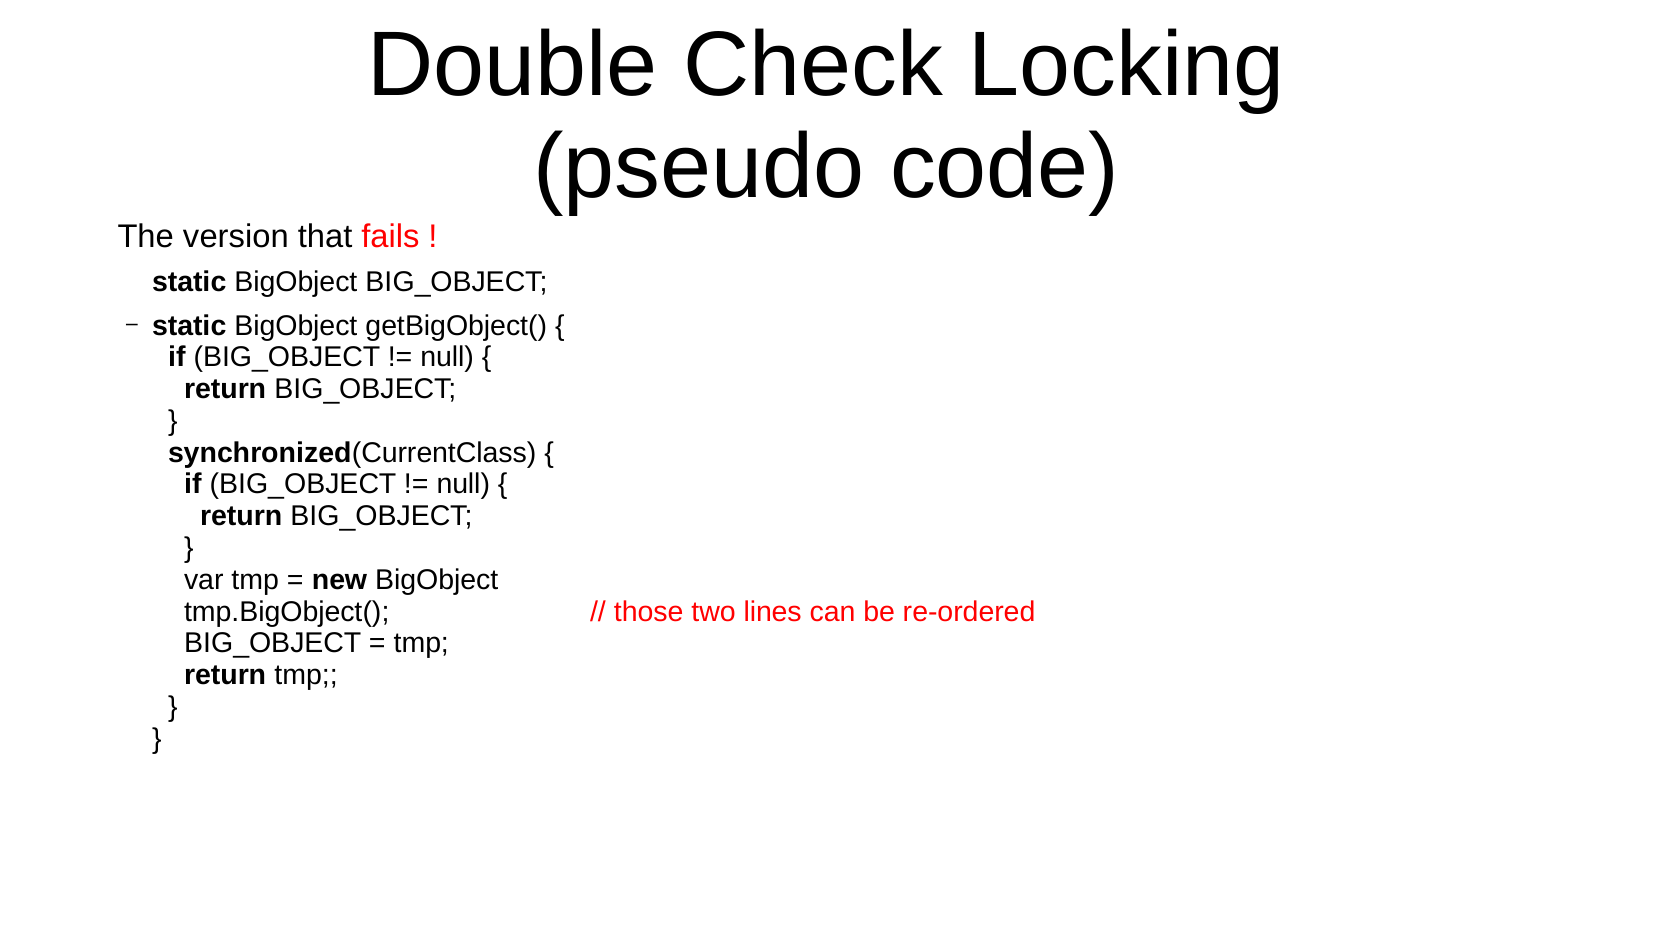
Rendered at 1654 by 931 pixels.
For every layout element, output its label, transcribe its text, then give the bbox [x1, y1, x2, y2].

title Double Check Locking (pseudo code) [82, 12, 1571, 217]
list The version that fails ! static BigObject BIG_OBJECT; static BigObject getBigObject() { if (BIG_OBJECT != null) { return BIG_OBJECT; } synchronized(CurrentClass) { if (BIG_OBJECT != null) { return BIG_OBJECT; } var tmp = new BigObject tmp.BigObject(); // those two lines can be re-ordered BIG_OBJECT = tmp; return tmp;; } } [82, 217, 1571, 758]
